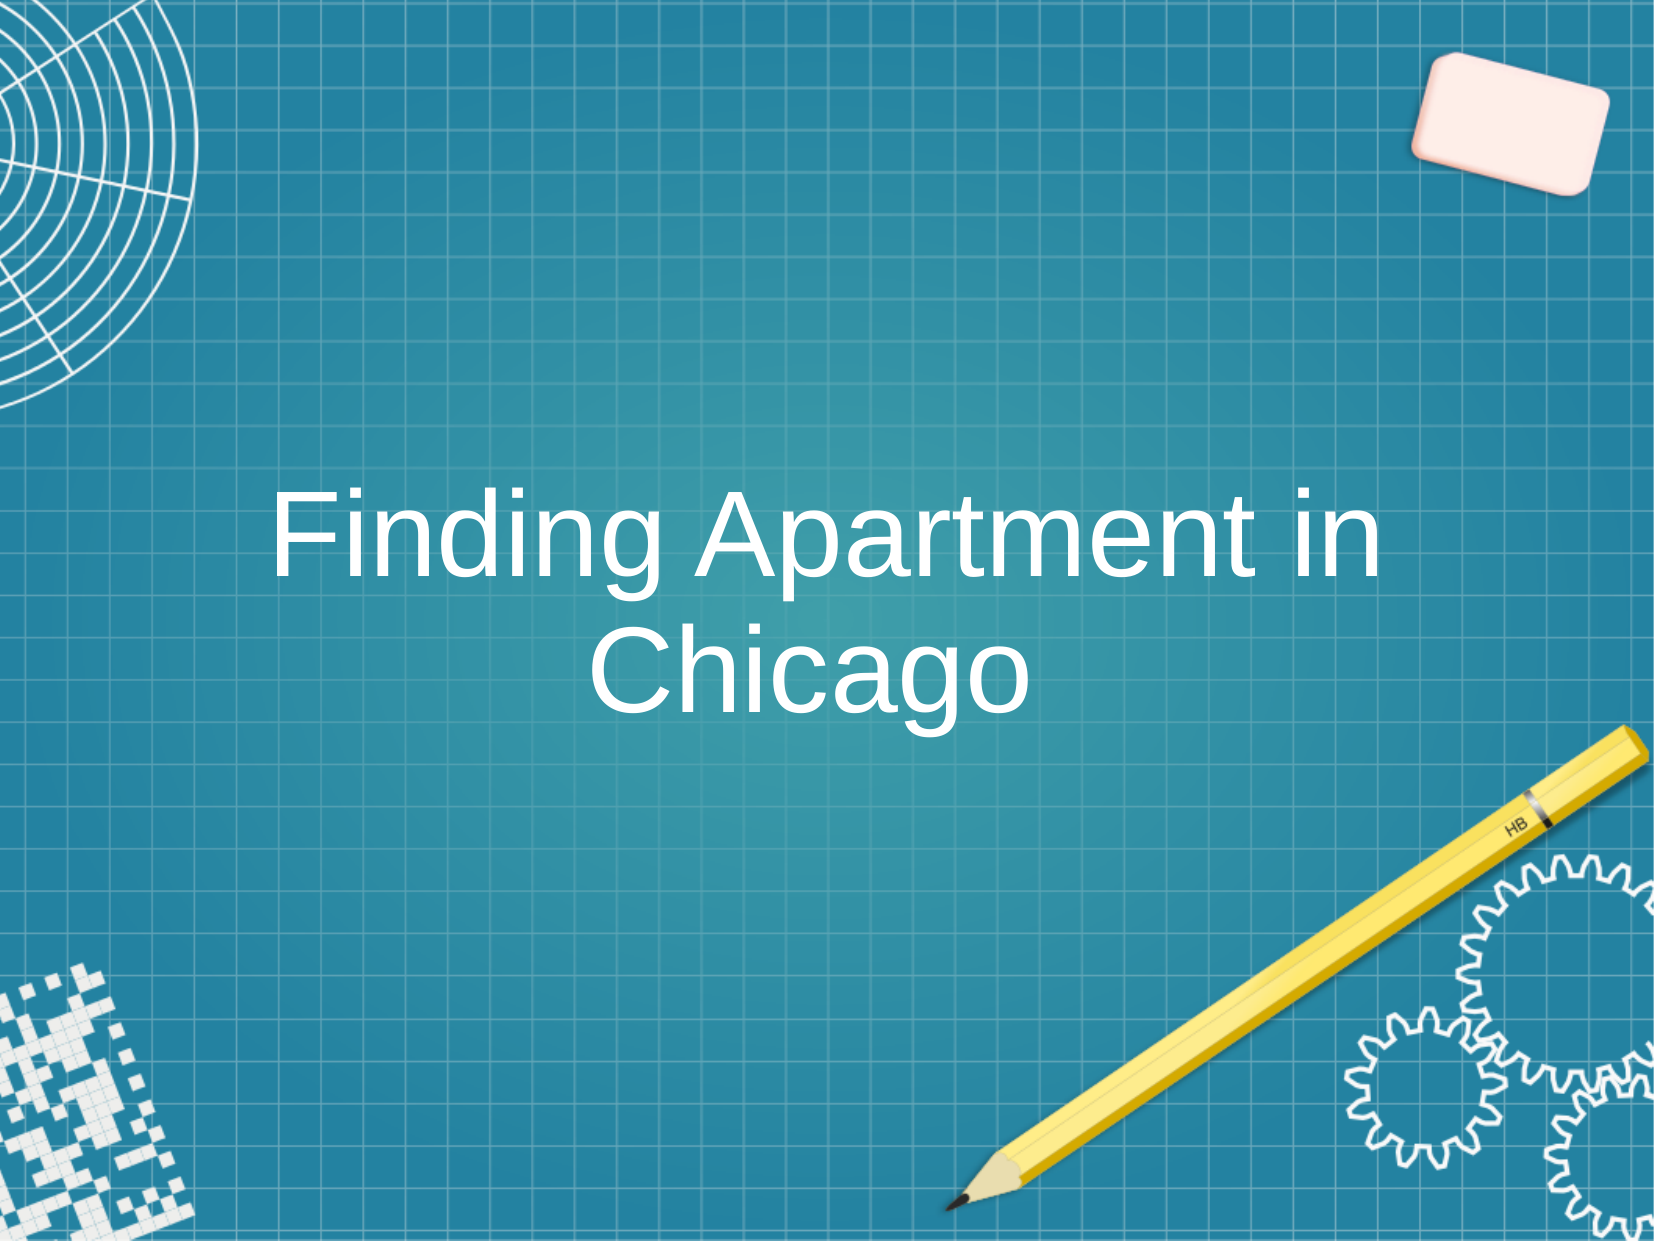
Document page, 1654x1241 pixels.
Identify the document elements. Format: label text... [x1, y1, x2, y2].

title Finding Apartment in Chicago [82, 460, 1571, 745]
picture [0, 0, 1654, 1241]
